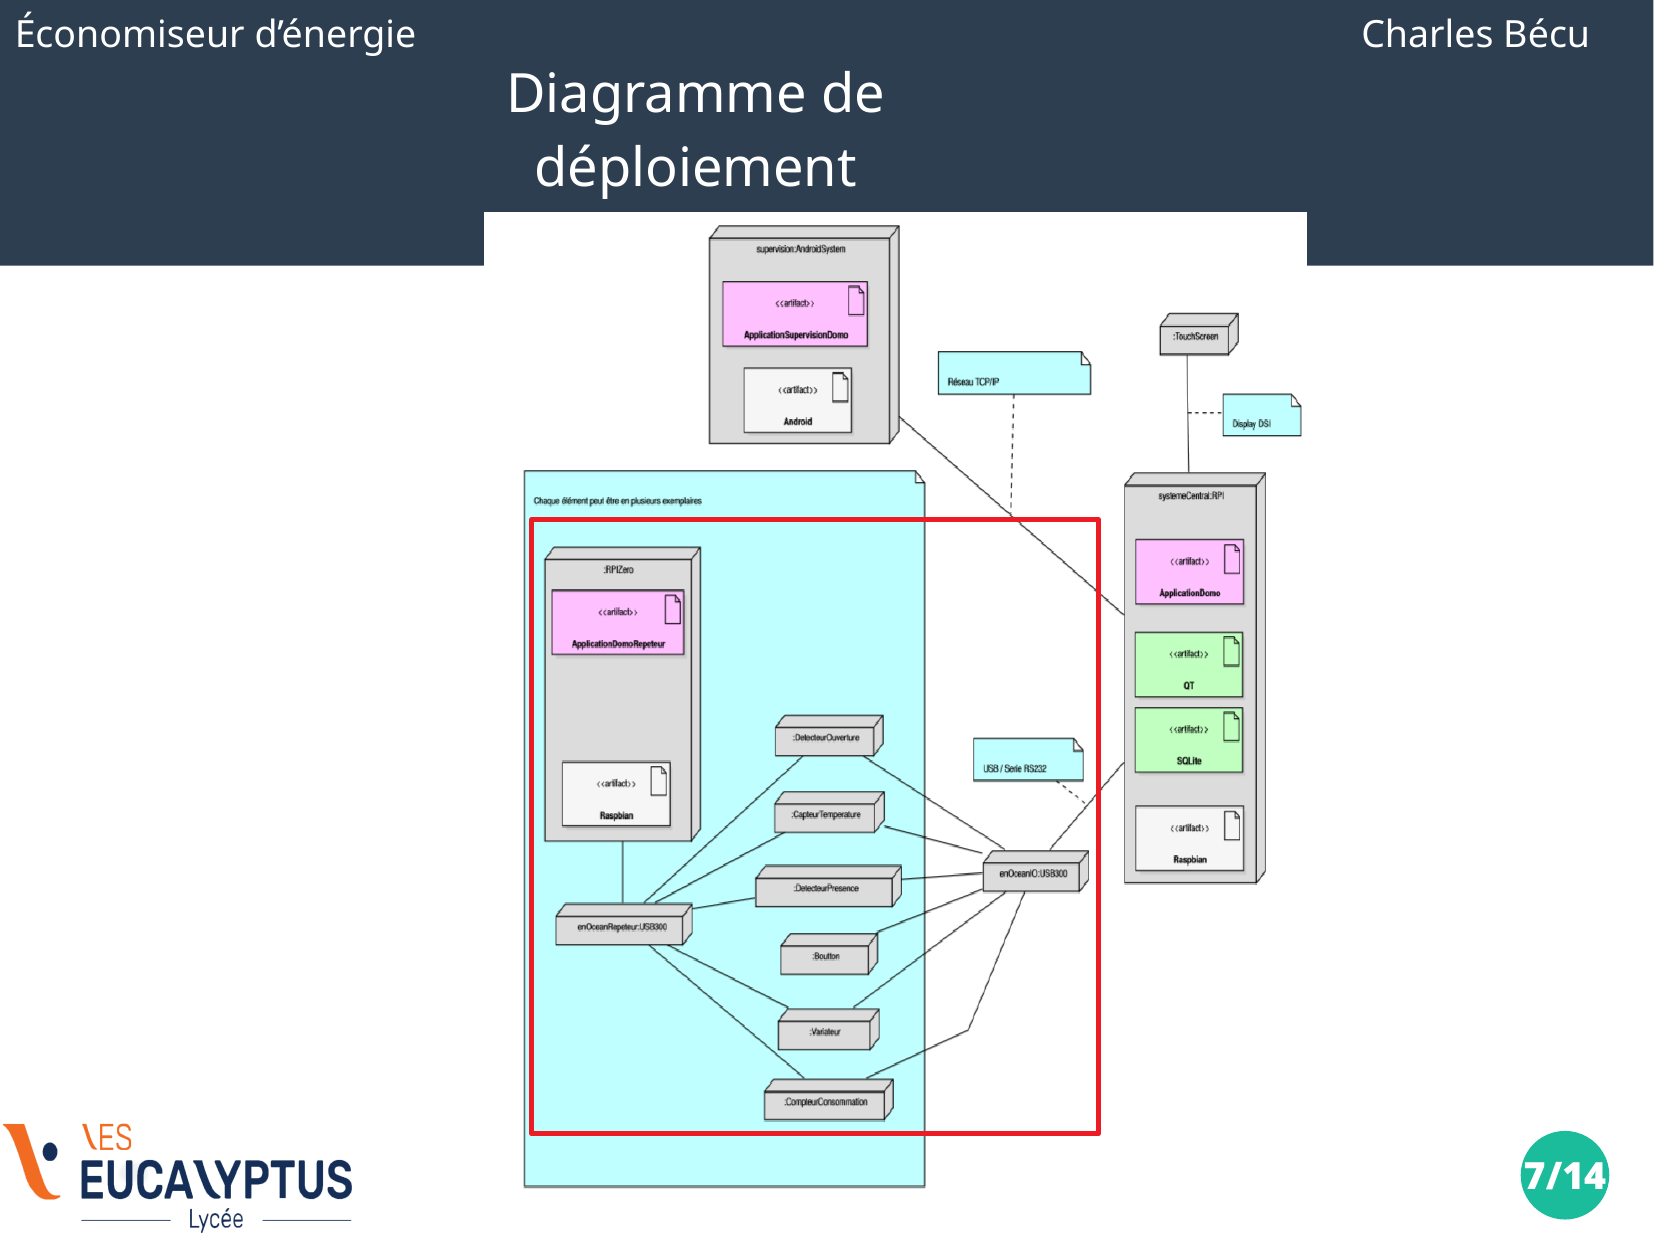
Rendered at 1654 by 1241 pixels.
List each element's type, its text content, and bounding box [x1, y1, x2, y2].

picture [484, 212, 1307, 1197]
text_box Charles Bécu [1346, 0, 1654, 110]
title Diagramme de déploiement [506, 49, 1205, 207]
text_box Économiseur d’énergie [0, 0, 438, 110]
picture [0, 1121, 355, 1236]
